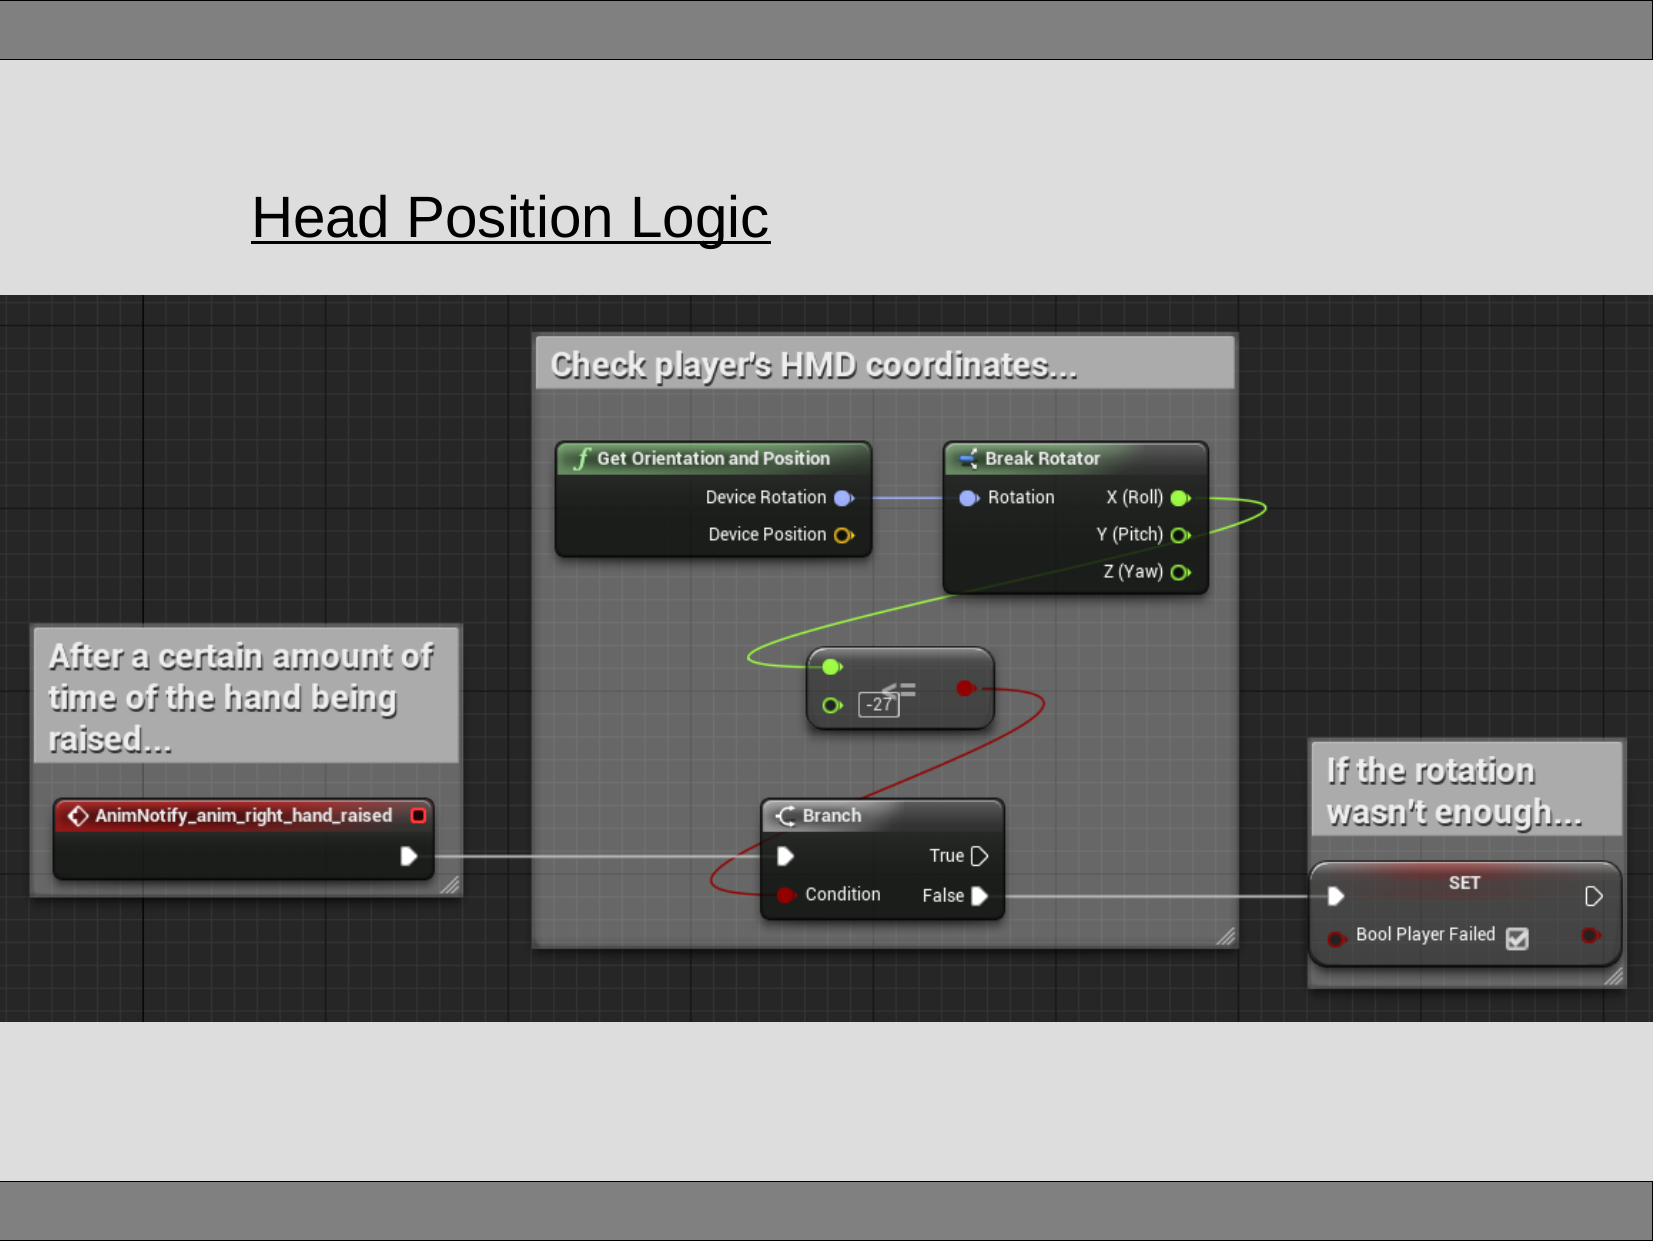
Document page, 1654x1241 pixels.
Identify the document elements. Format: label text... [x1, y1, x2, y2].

text_box [0, 0, 1653, 60]
text_box Head Position Logic [236, 177, 1042, 325]
text_box [0, 1181, 1653, 1241]
picture [0, 295, 1653, 1022]
